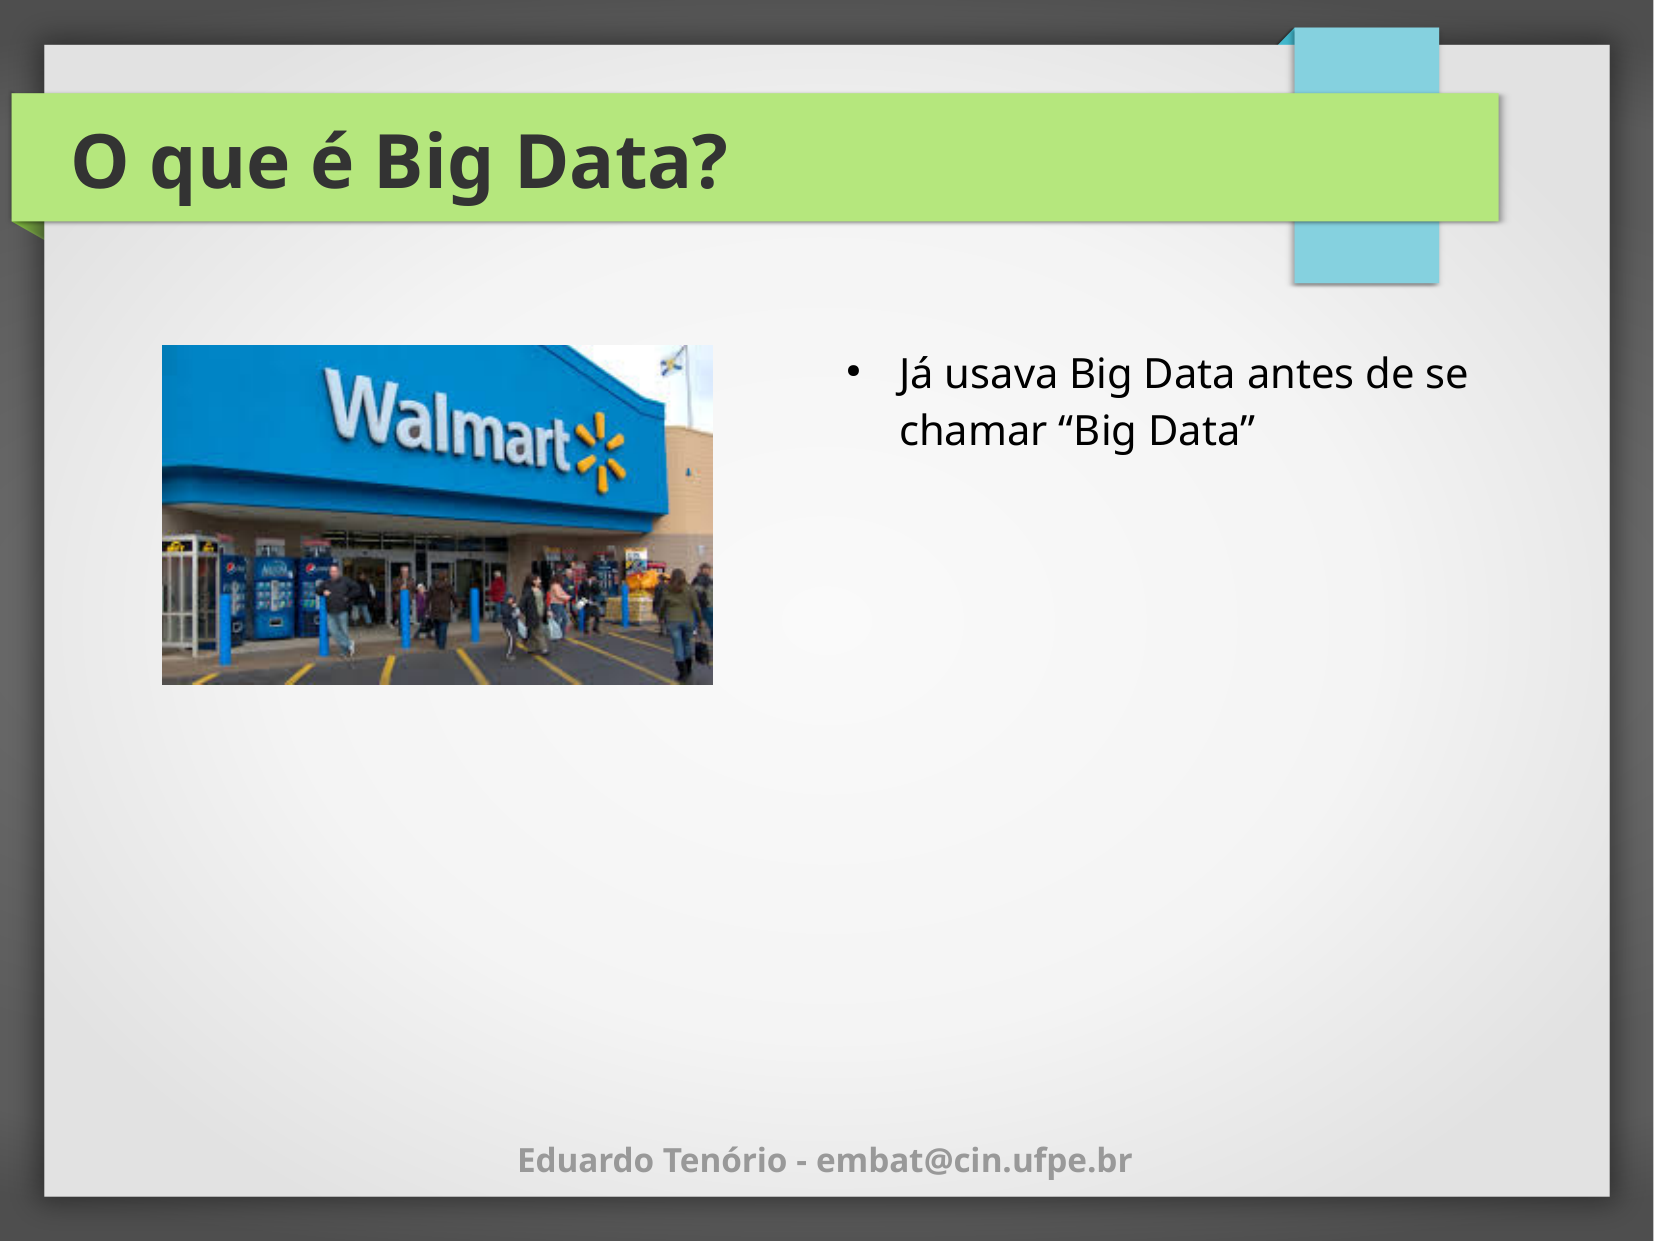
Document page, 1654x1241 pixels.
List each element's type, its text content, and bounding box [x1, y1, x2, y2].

picture [0, 0, 1654, 1241]
text_box Eduardo Tenório - embat@cin.ufpe.br [45, 1130, 1606, 1201]
list Já usava Big Data antes de se chamar “Big Data” [828, 343, 1539, 1063]
title O que é Big Data? [70, 97, 1229, 221]
